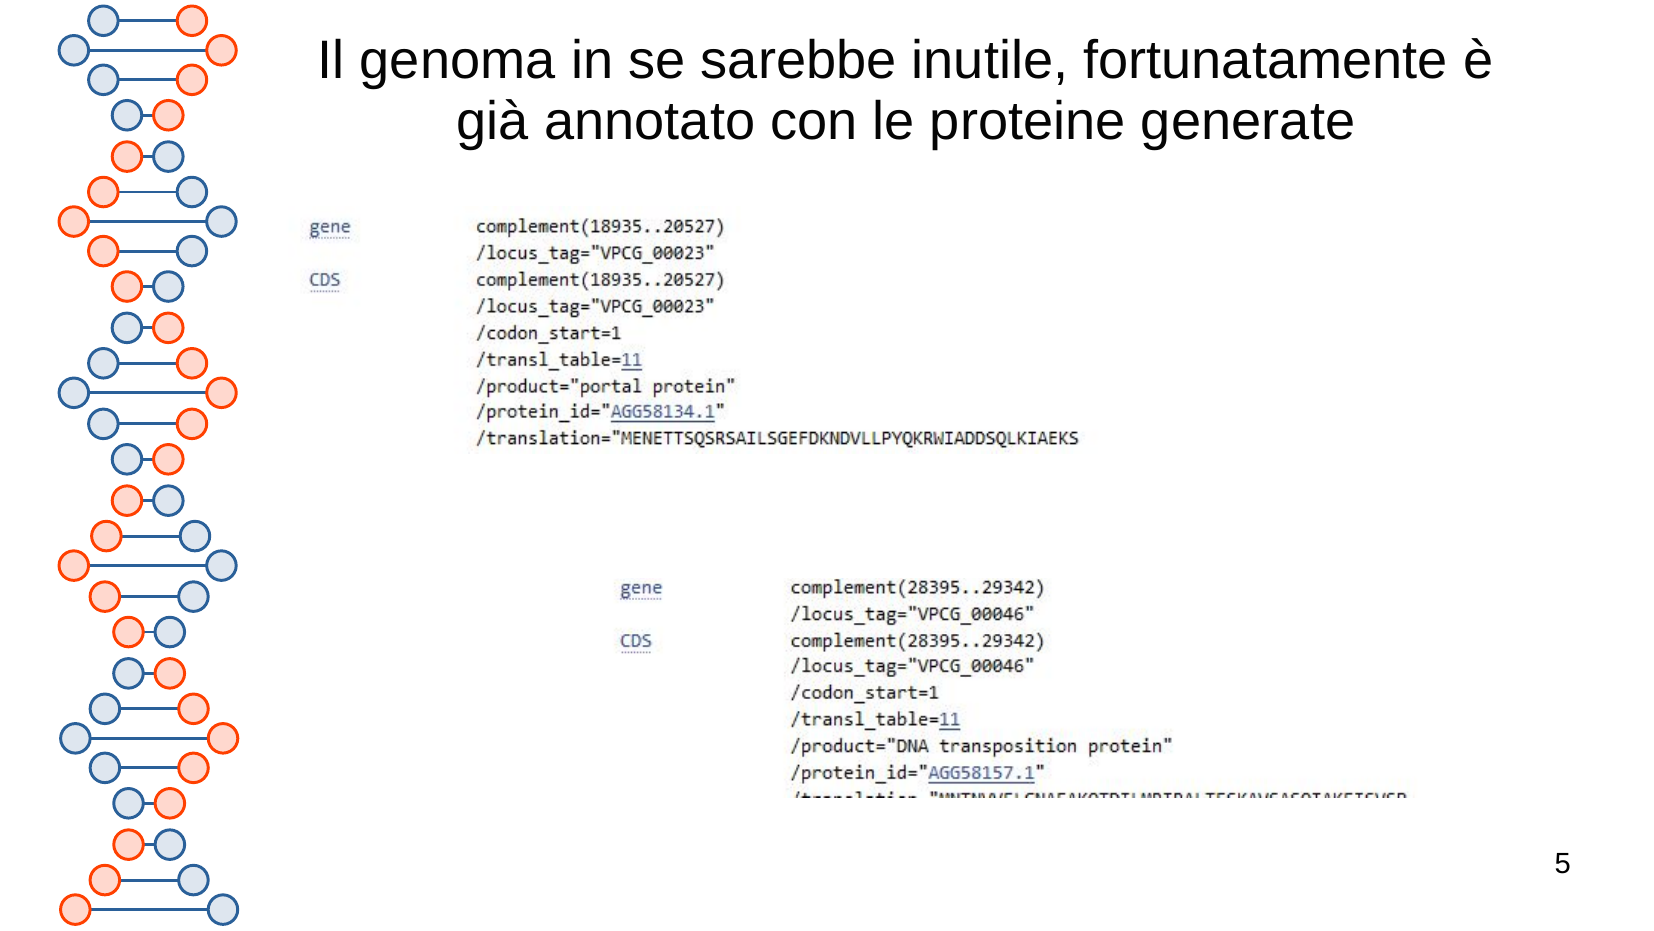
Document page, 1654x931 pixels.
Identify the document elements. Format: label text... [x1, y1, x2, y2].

picture [590, 578, 1477, 798]
list Il genoma in se sarebbe inutile, fortunatamente è già annotato con le proteine generate [206, 29, 1536, 237]
picture [265, 237, 1152, 454]
